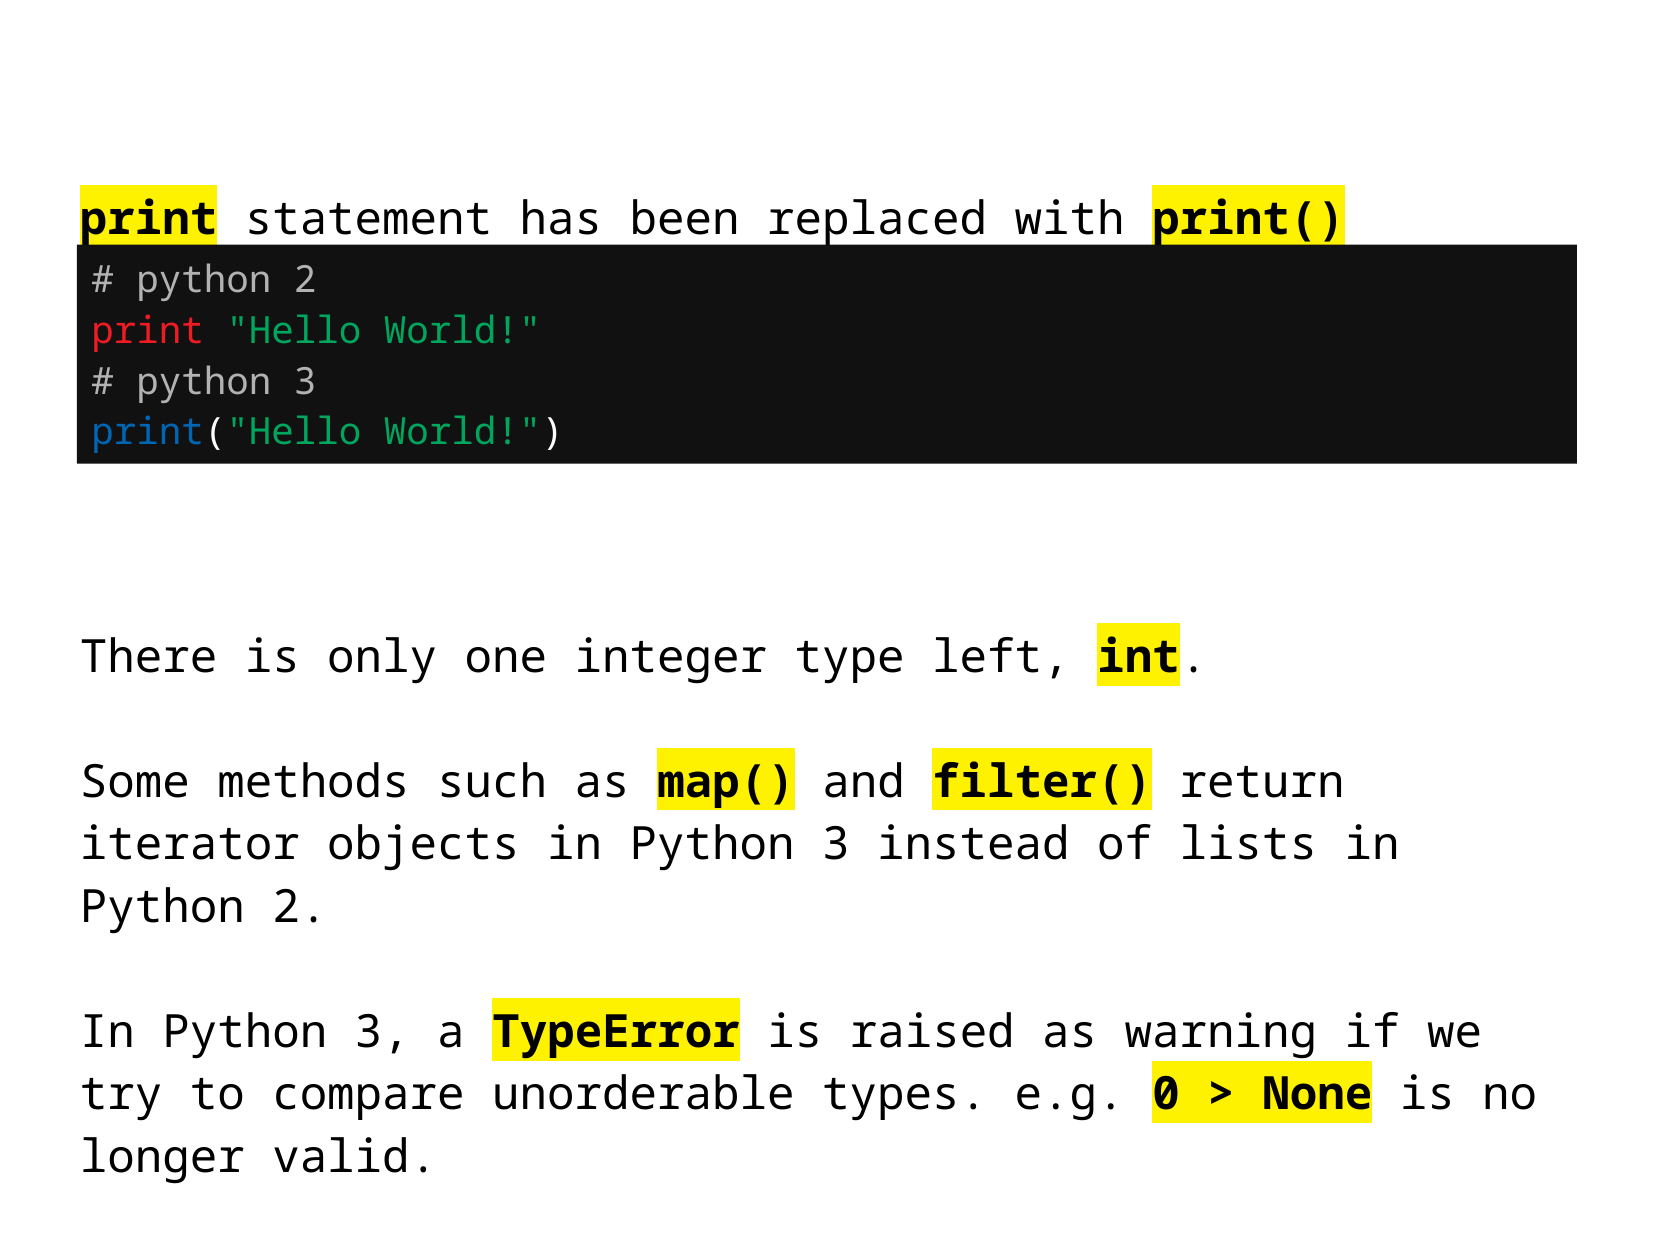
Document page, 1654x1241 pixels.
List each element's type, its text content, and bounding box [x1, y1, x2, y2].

text_box print statement has been replaced with print() function. There is only one integer type left, int. Some methods such as map() and filter() return iterator objects in Python 3 instead of lists in Python 2. In Python 3, a TypeError is raised as warning if we try to compare unorderable types. e.g. 0 > None is no longer valid. Python 3 provides Unicode (utf-8) strings while Python 2 has ASCII str() types and separate unicode(). A new built-in string formatting method format() replaces the % string formatting operator. [64, 177, 1565, 1063]
text_box # python 2 print "Hello World!" # python 3 print("Hello World!") [76, 244, 1577, 413]
